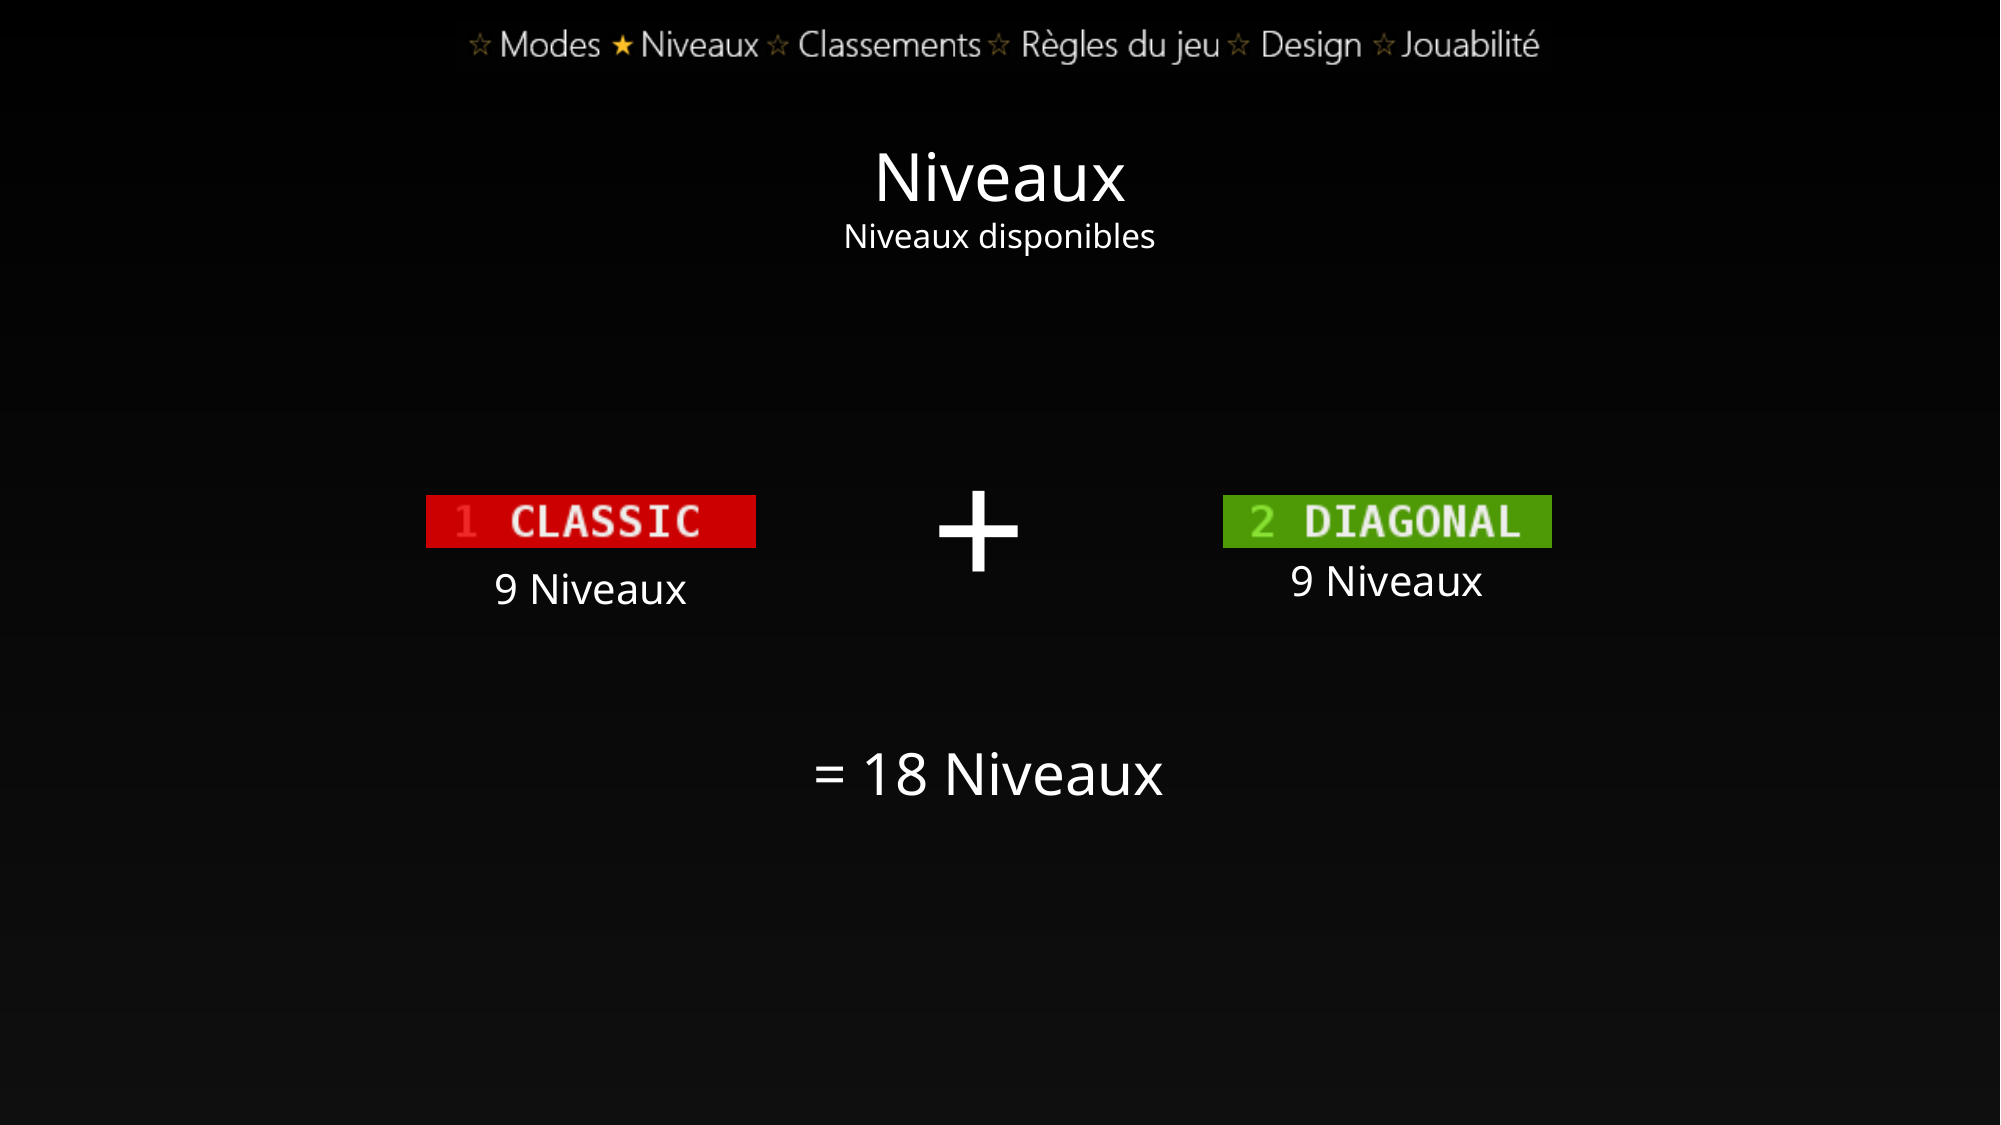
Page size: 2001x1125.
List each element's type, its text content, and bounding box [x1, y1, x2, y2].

text_box Niveaux Niveaux disponibles [649, 127, 1351, 264]
text_box 9 Niveaux [469, 555, 713, 621]
picture [1223, 495, 1552, 548]
text_box + [916, 416, 1063, 638]
picture [457, 20, 1552, 73]
picture [426, 495, 756, 548]
text_box = 18 Niveaux [683, 729, 1295, 816]
text_box 9 Niveaux [1265, 547, 1510, 614]
